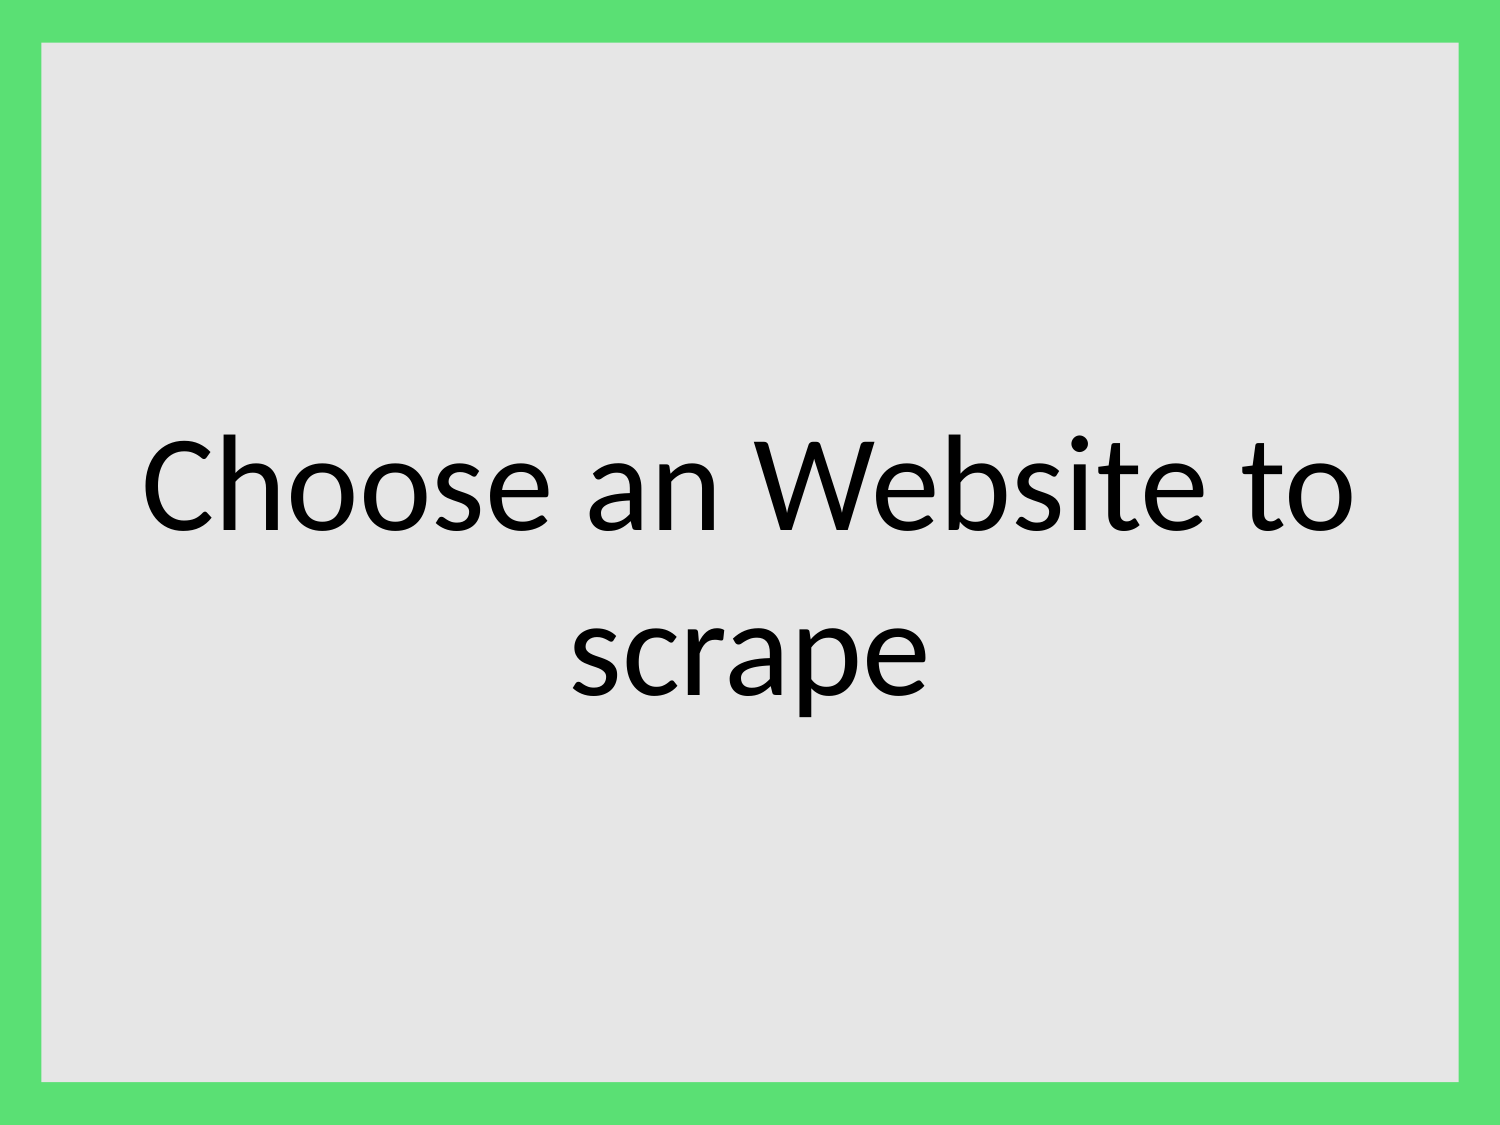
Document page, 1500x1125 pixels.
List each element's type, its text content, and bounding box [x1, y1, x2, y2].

text_box [41, 42, 1459, 385]
text_box Choose an Website to scrape [41, 385, 1459, 730]
text_box [41, 730, 1459, 1083]
